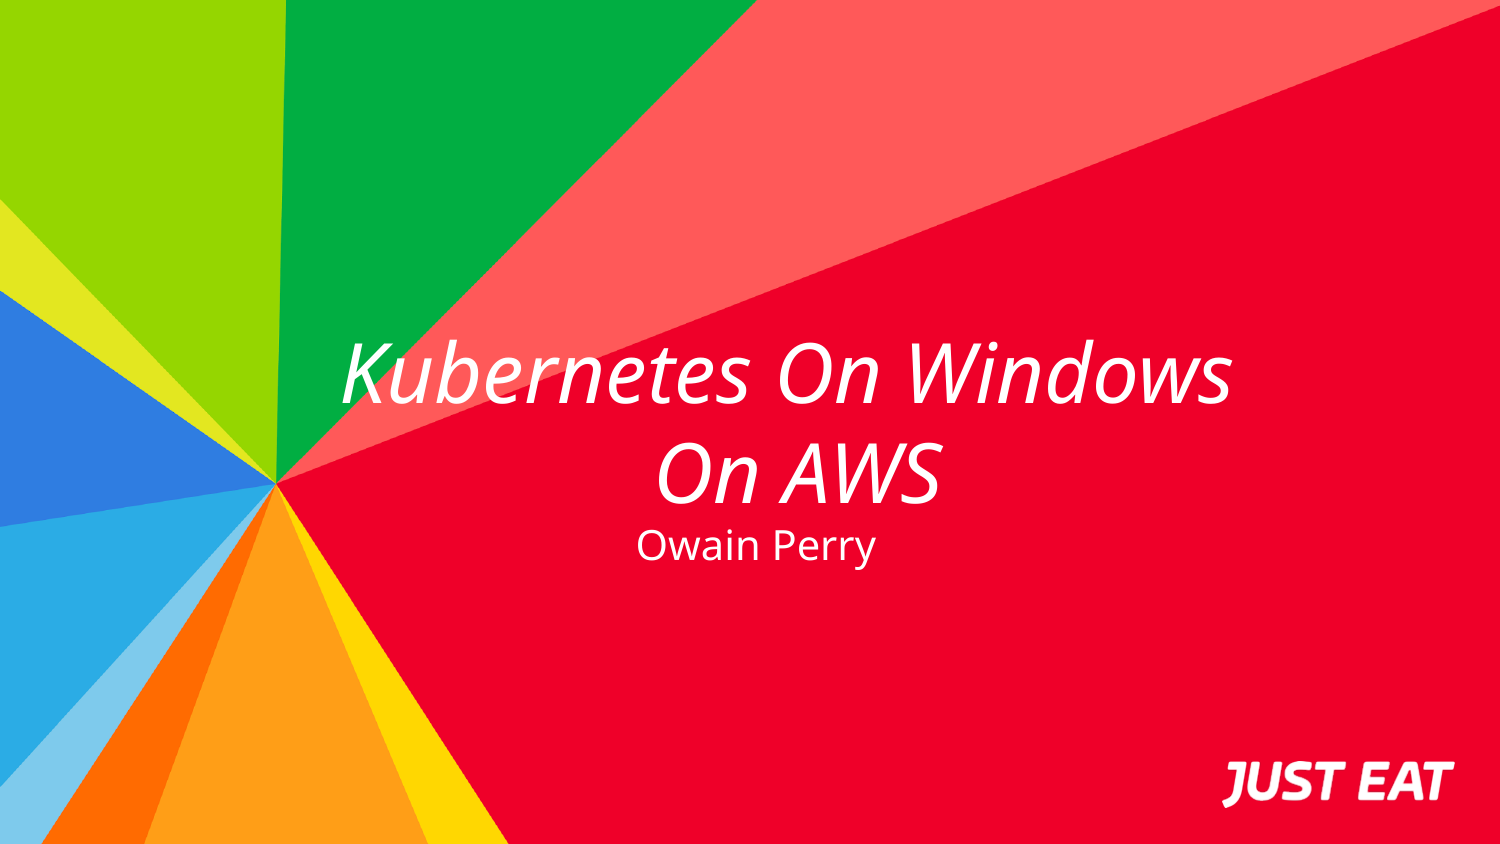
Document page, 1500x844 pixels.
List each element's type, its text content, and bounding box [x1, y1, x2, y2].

title Kubernetes On Windows On AWS [283, 336, 1314, 504]
picture [0, 0, 1500, 844]
list Owain Perry [283, 504, 1229, 661]
